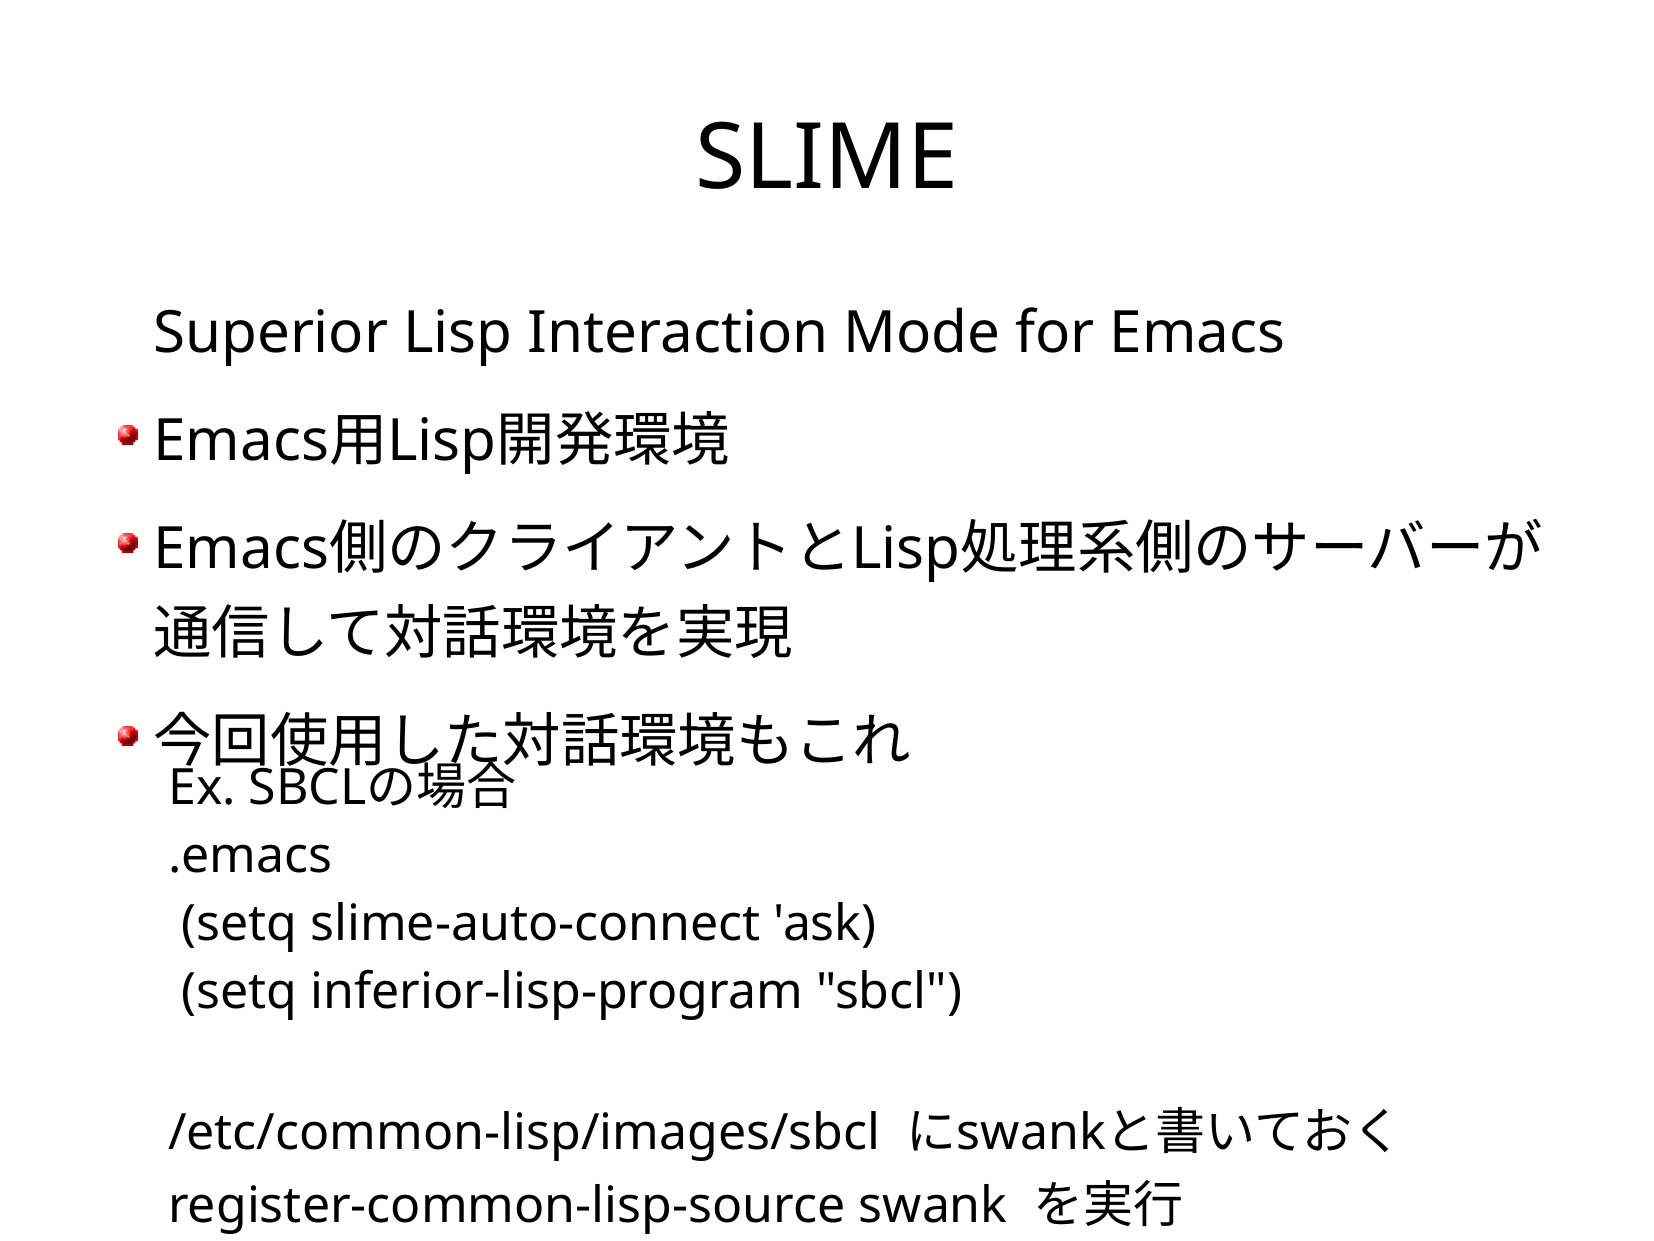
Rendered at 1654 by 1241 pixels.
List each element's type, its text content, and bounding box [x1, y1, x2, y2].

text_box Ex. SBCLの場合 .emacs (setq slime-auto-connect 'ask) (setq inferior-lisp-program "sbcl") /etc/common-lisp/images/sbcl にswankと書いておく register-common-lisp-source swank を実行 [153, 738, 1409, 1150]
title SLIME [82, 56, 1571, 250]
list Superior Lisp Interaction Mode for Emacs Emacs用Lisp開発環境 Emacs側のクライアントとLisp処理系側のサーバーが通信して対話環境を実現 今回使用した対話環境もこれ [82, 290, 1571, 1109]
